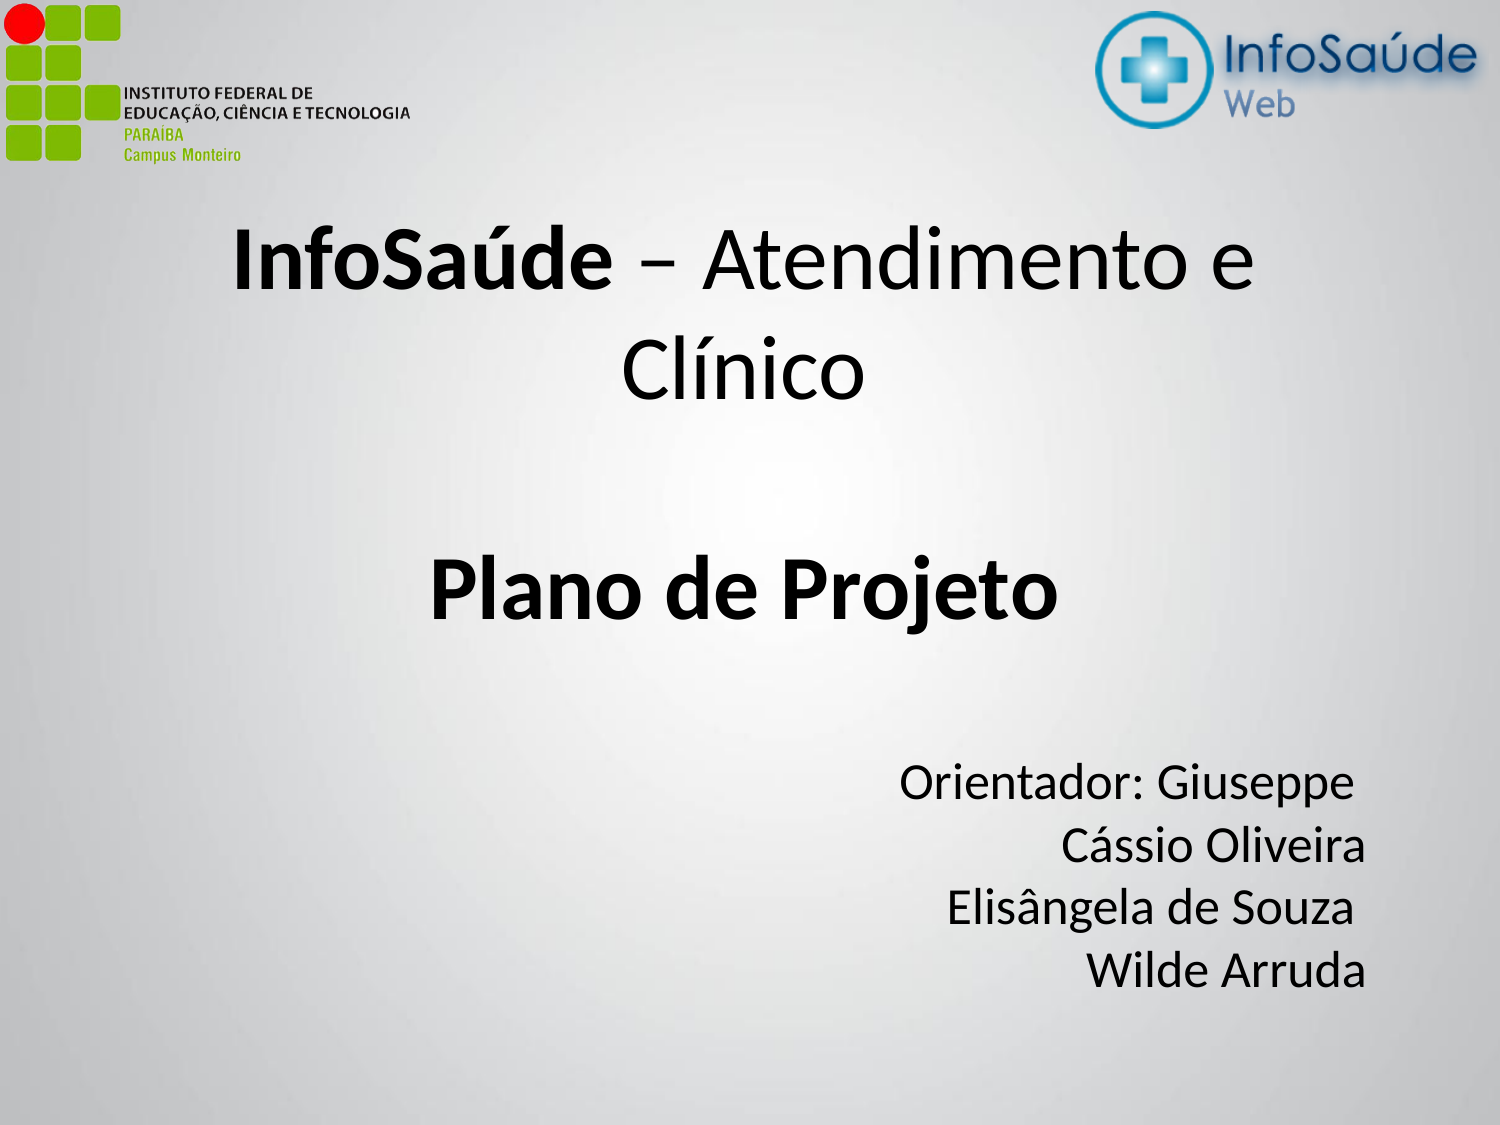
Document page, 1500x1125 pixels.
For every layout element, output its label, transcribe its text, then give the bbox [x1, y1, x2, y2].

picture [0, 0, 1500, 1125]
text_box InfoSaúde – Atendimento e Clínico Plano de Projeto Orientador: Giuseppe Cássio Oliveira Elisângela de Souza Wilde Arruda [107, 342, 1382, 584]
